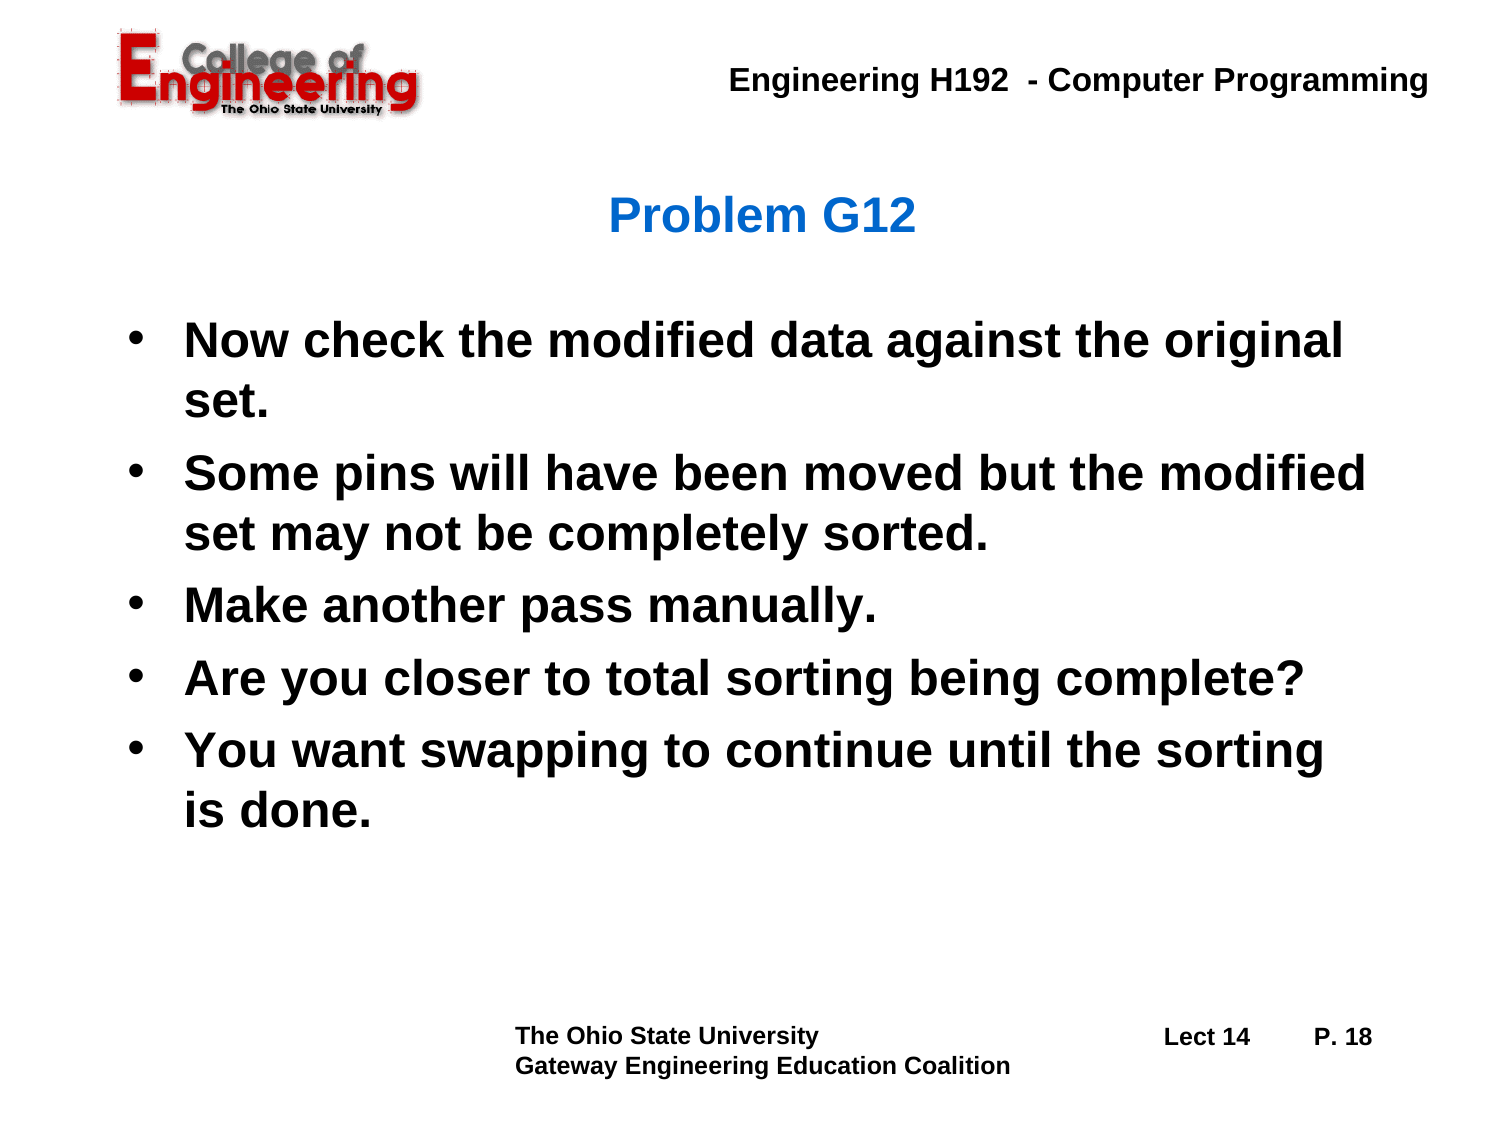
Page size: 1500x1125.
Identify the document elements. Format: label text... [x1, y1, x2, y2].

list Now check the modified data against the original set. Some pins will have been moved but the modified set may not be completely sorted. Make another pass manually. Are you closer to total sorting being complete? You want swapping to continue until the sorting is done. [112, 299, 1388, 976]
title Problem G12 [125, 174, 1401, 250]
